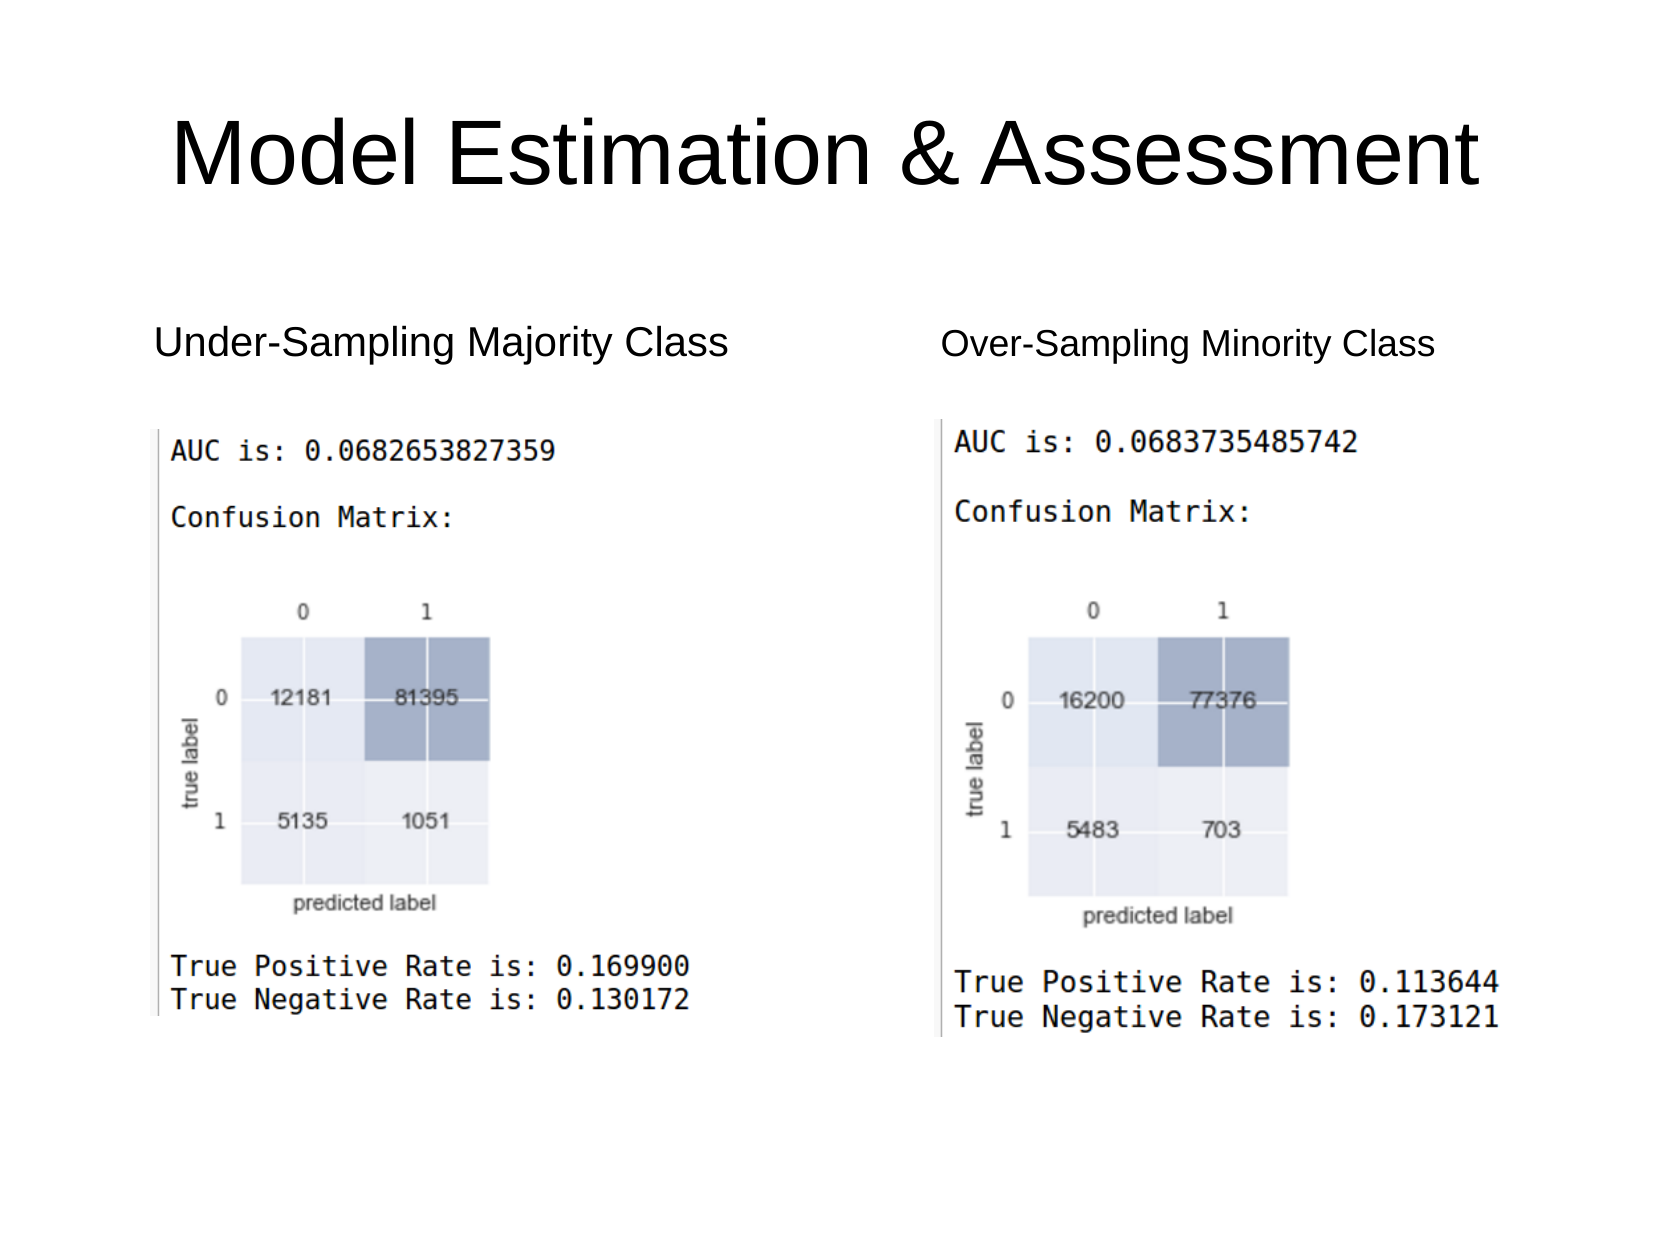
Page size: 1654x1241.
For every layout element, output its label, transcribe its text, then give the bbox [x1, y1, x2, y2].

title Model Estimation & Assessment [82, 49, 1571, 257]
list Under-Sampling Majority Class Over-Sampling Minority Class [82, 296, 1571, 1016]
picture [150, 429, 707, 1016]
picture [934, 419, 1516, 1037]
